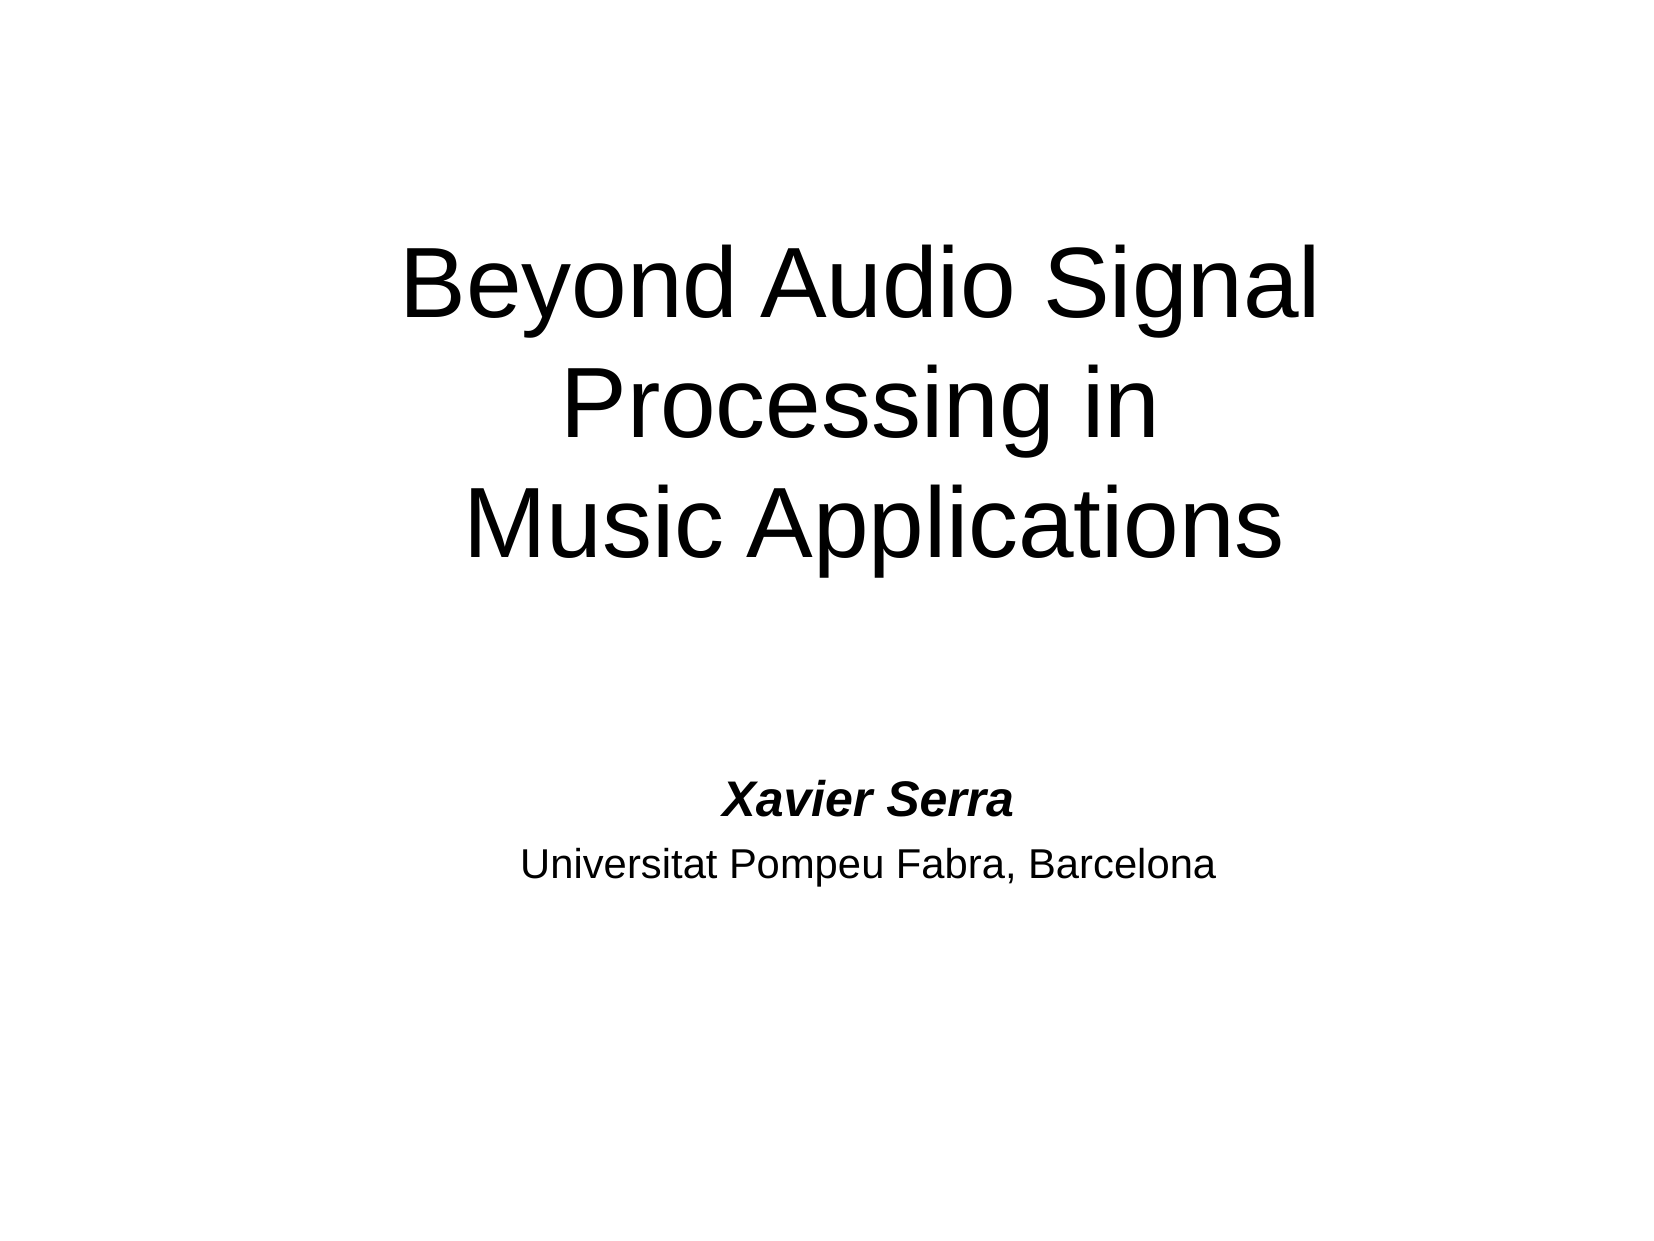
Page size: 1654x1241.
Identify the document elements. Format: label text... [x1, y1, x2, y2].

text_box Xavier Serra Universitat Pompeu Fabra, Barcelona [365, 763, 1372, 1127]
title Beyond Audio Signal Processing in Music Applications [108, 100, 1576, 695]
